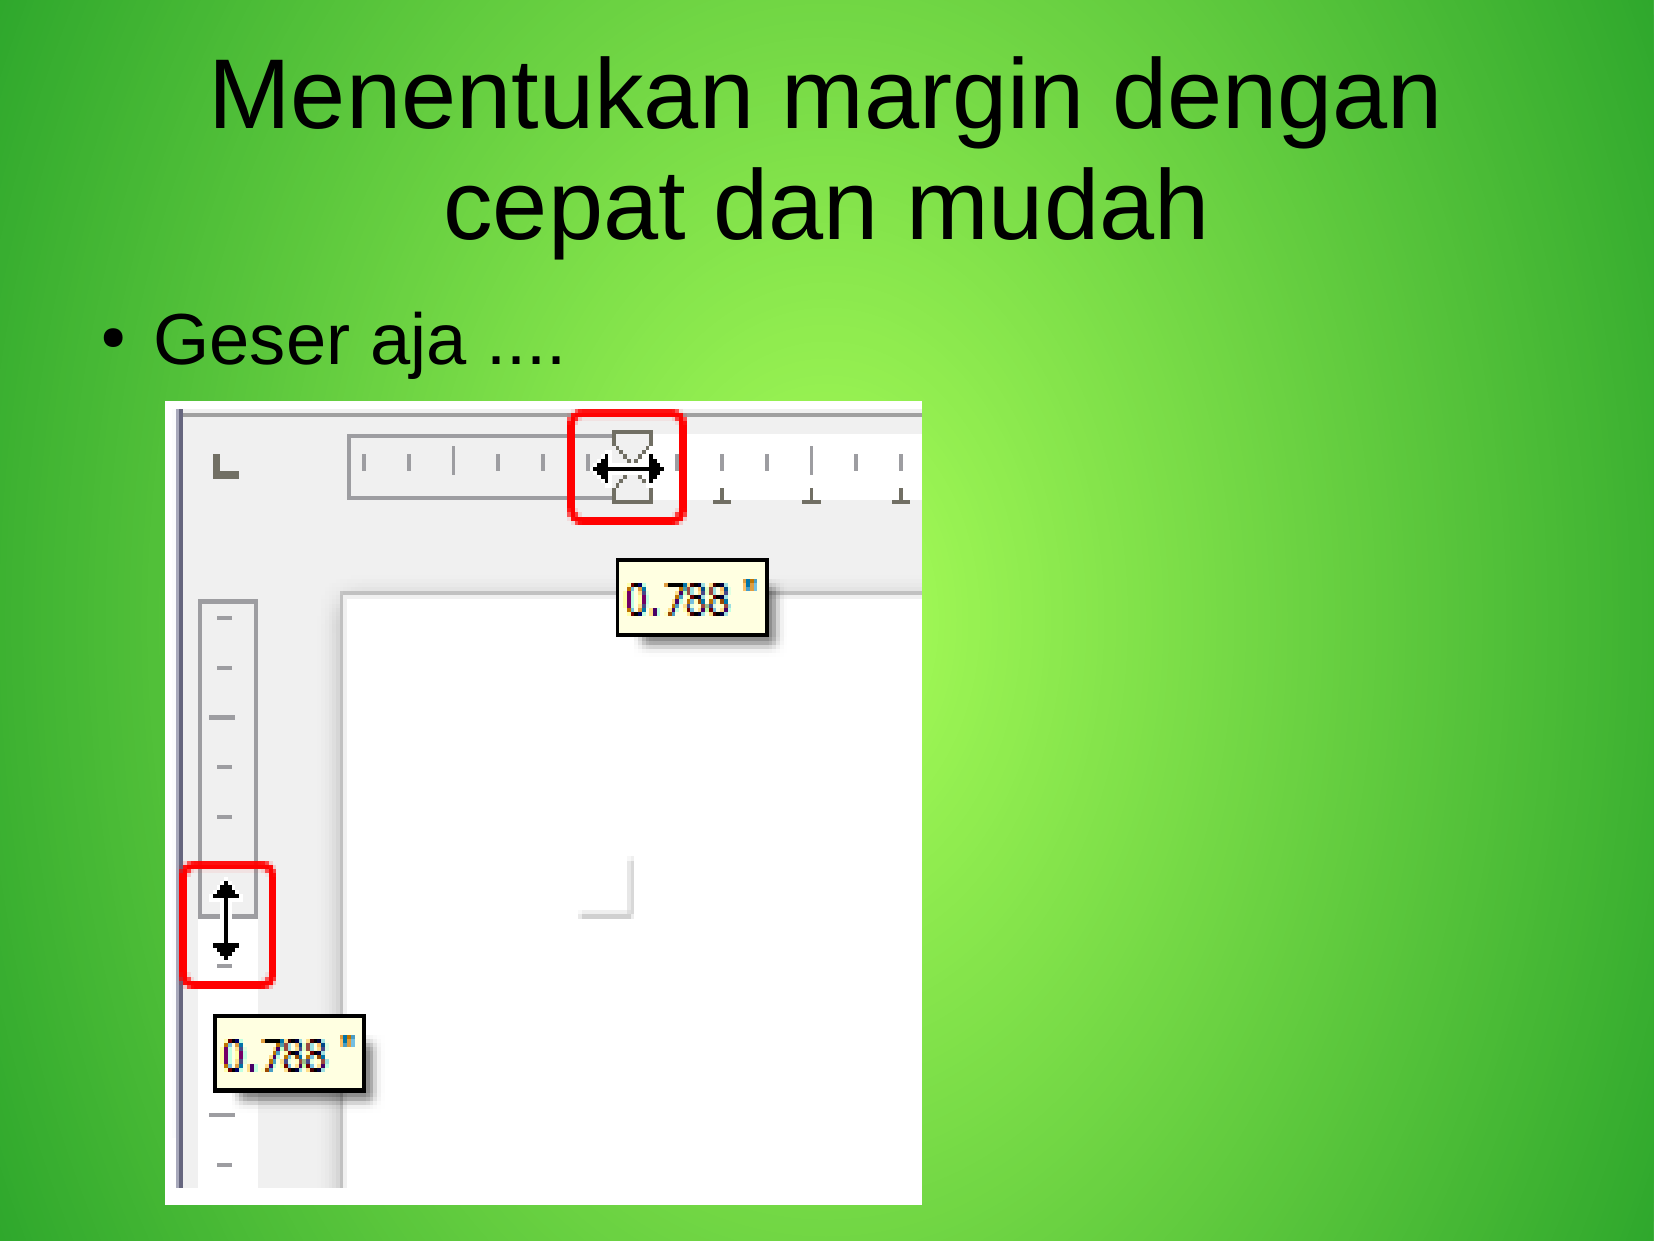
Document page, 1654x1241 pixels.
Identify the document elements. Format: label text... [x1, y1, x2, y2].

list Geser aja .... [82, 299, 1571, 1019]
title Menentukan margin dengan cepat dan mudah [82, 38, 1571, 261]
picture [165, 401, 922, 1205]
